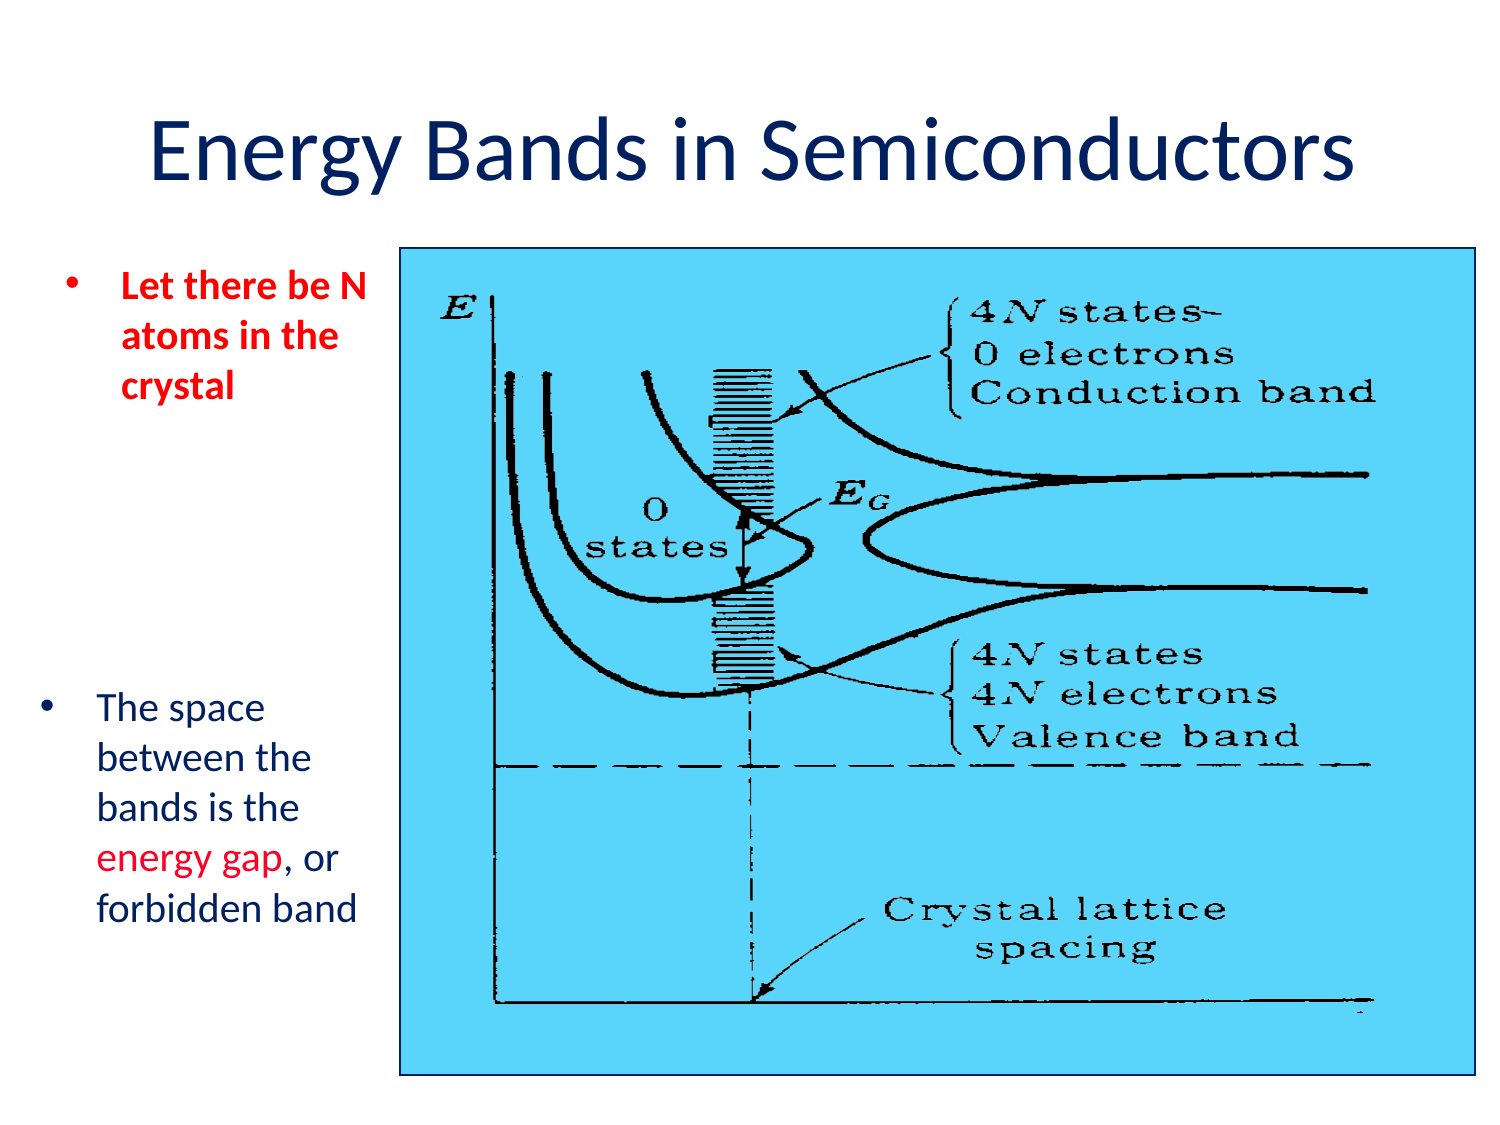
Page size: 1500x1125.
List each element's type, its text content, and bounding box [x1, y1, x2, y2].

picture [437, 275, 1431, 1013]
title Energy Bands in Semiconductors [28, 86, 1479, 202]
text_box [399, 247, 1476, 1075]
list The space between the bands is the energy gap, or forbidden band [24, 672, 405, 976]
text_box Let there be N atoms in the crystal [49, 249, 430, 553]
